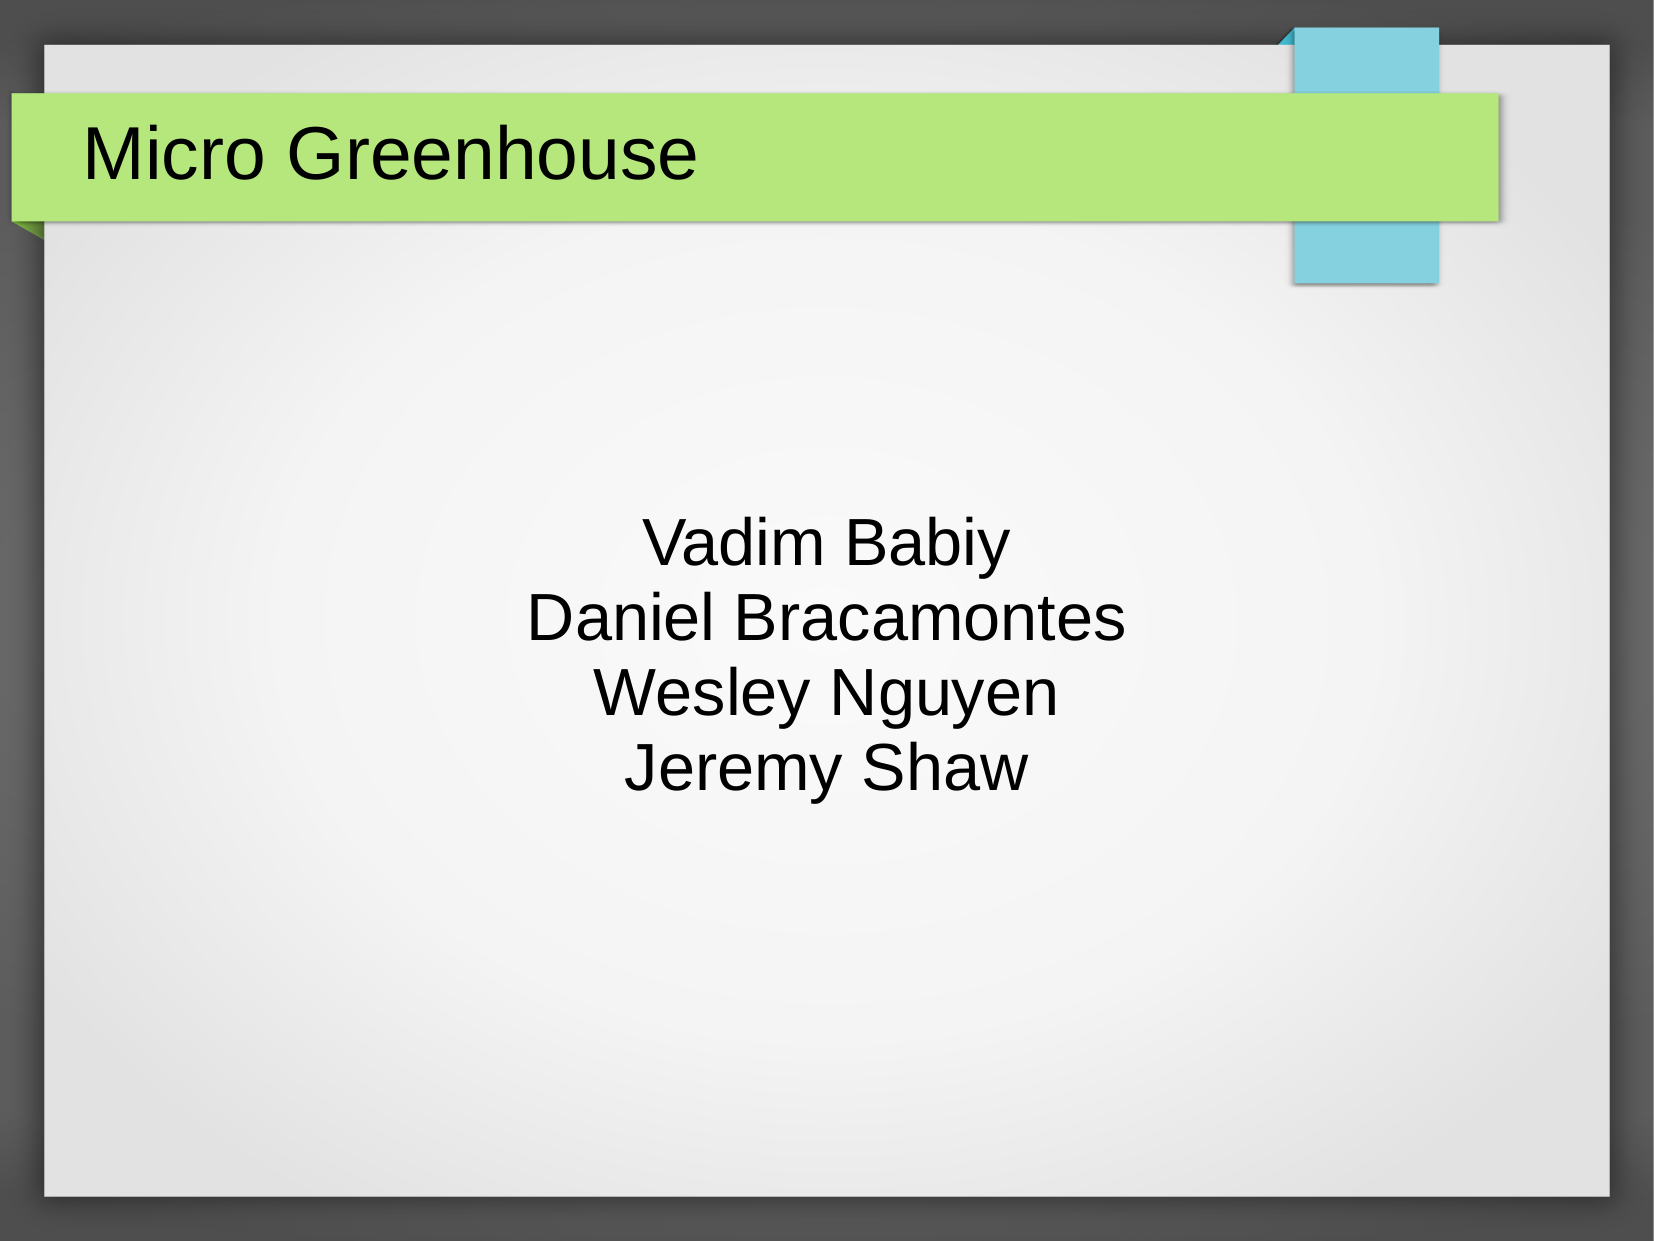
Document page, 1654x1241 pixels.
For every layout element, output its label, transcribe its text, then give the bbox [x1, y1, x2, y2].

picture [0, 0, 1654, 1241]
title Micro Greenhouse [82, 94, 1264, 213]
subtitle Vadim Babiy Daniel Bracamontes Wesley Nguyen Jeremy Shaw [82, 295, 1571, 1015]
